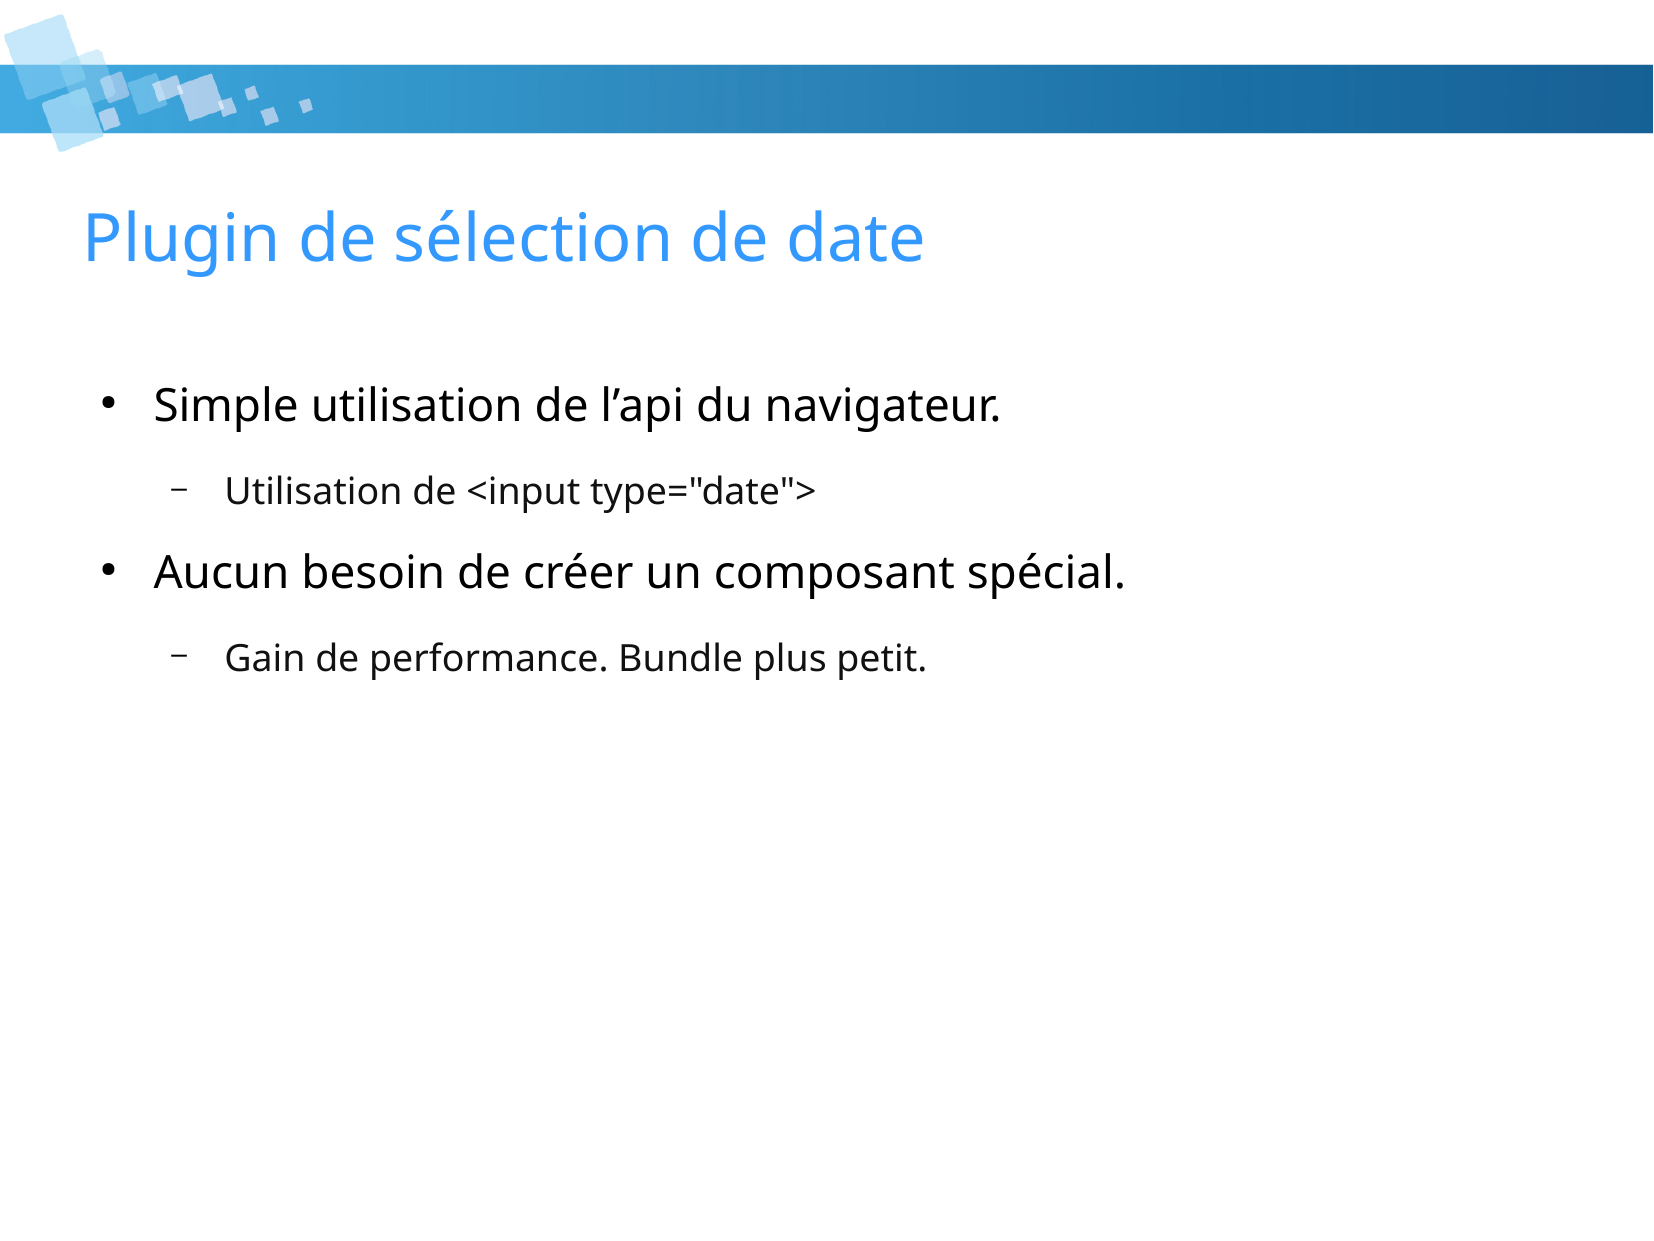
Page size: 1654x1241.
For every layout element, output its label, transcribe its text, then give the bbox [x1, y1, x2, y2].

list Simple utilisation de l’api du navigateur. Utilisation de <input type="date"> Aucun besoin de créer un composant spécial. Gain de performance. Bundle plus petit. [82, 372, 1571, 1093]
title Plugin de sélection de date [82, 132, 1571, 340]
picture [0, 0, 1653, 1238]
